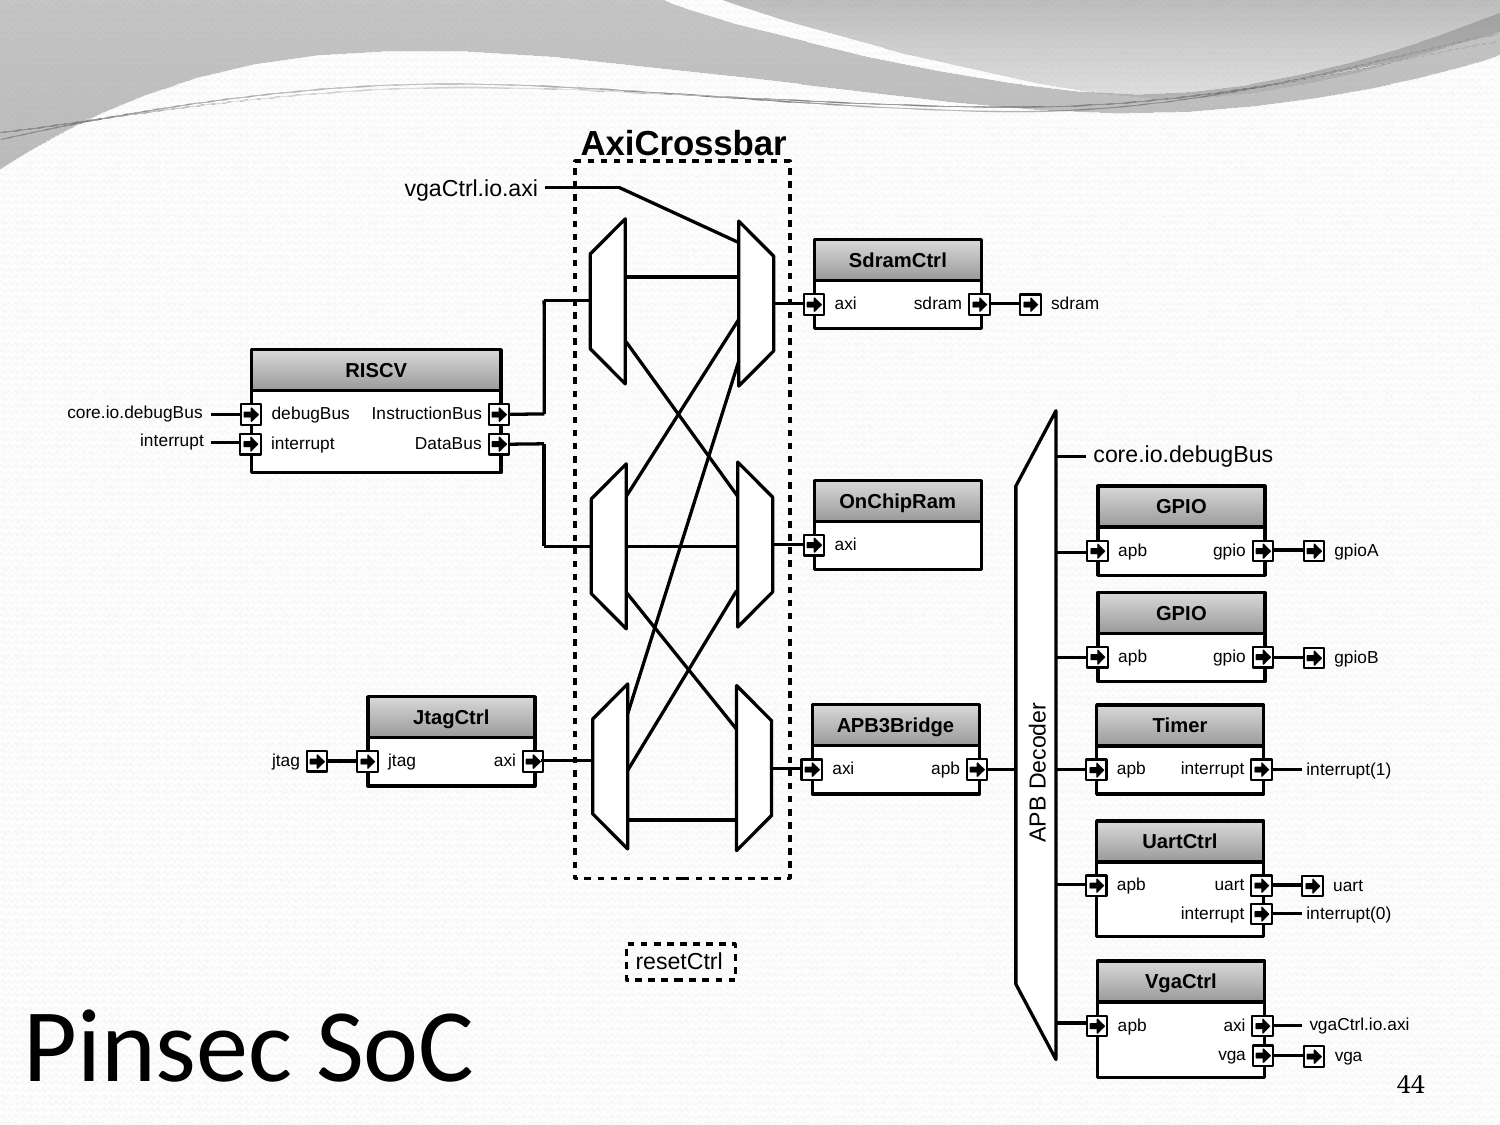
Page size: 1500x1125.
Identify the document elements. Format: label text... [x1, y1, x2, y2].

picture [0, 0, 1500, 1125]
title Pinsec SoC [23, 915, 1299, 1103]
text_box <numéro> [1299, 1079, 1426, 1103]
